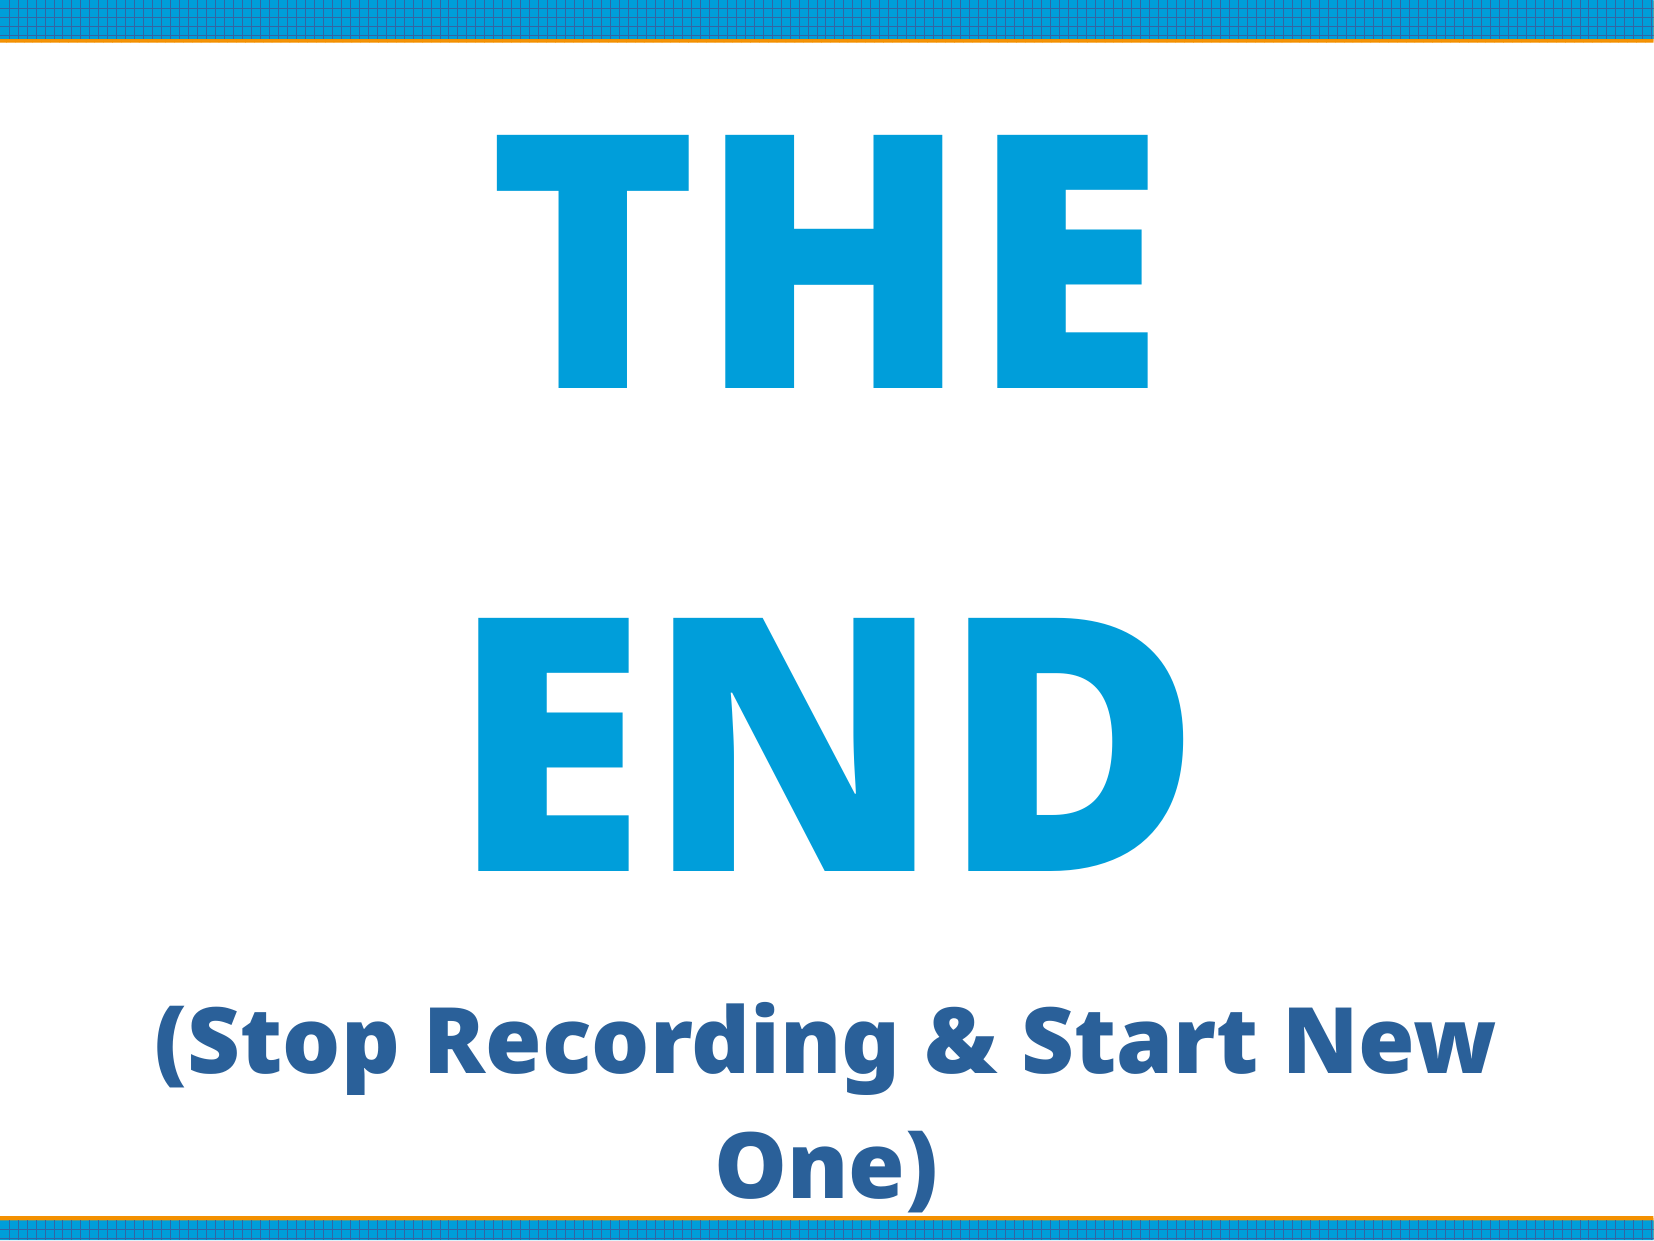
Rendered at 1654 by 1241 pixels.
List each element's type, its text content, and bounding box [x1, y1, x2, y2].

subtitle THE END (Stop Recording & Start New One) [82, 137, 1571, 1098]
